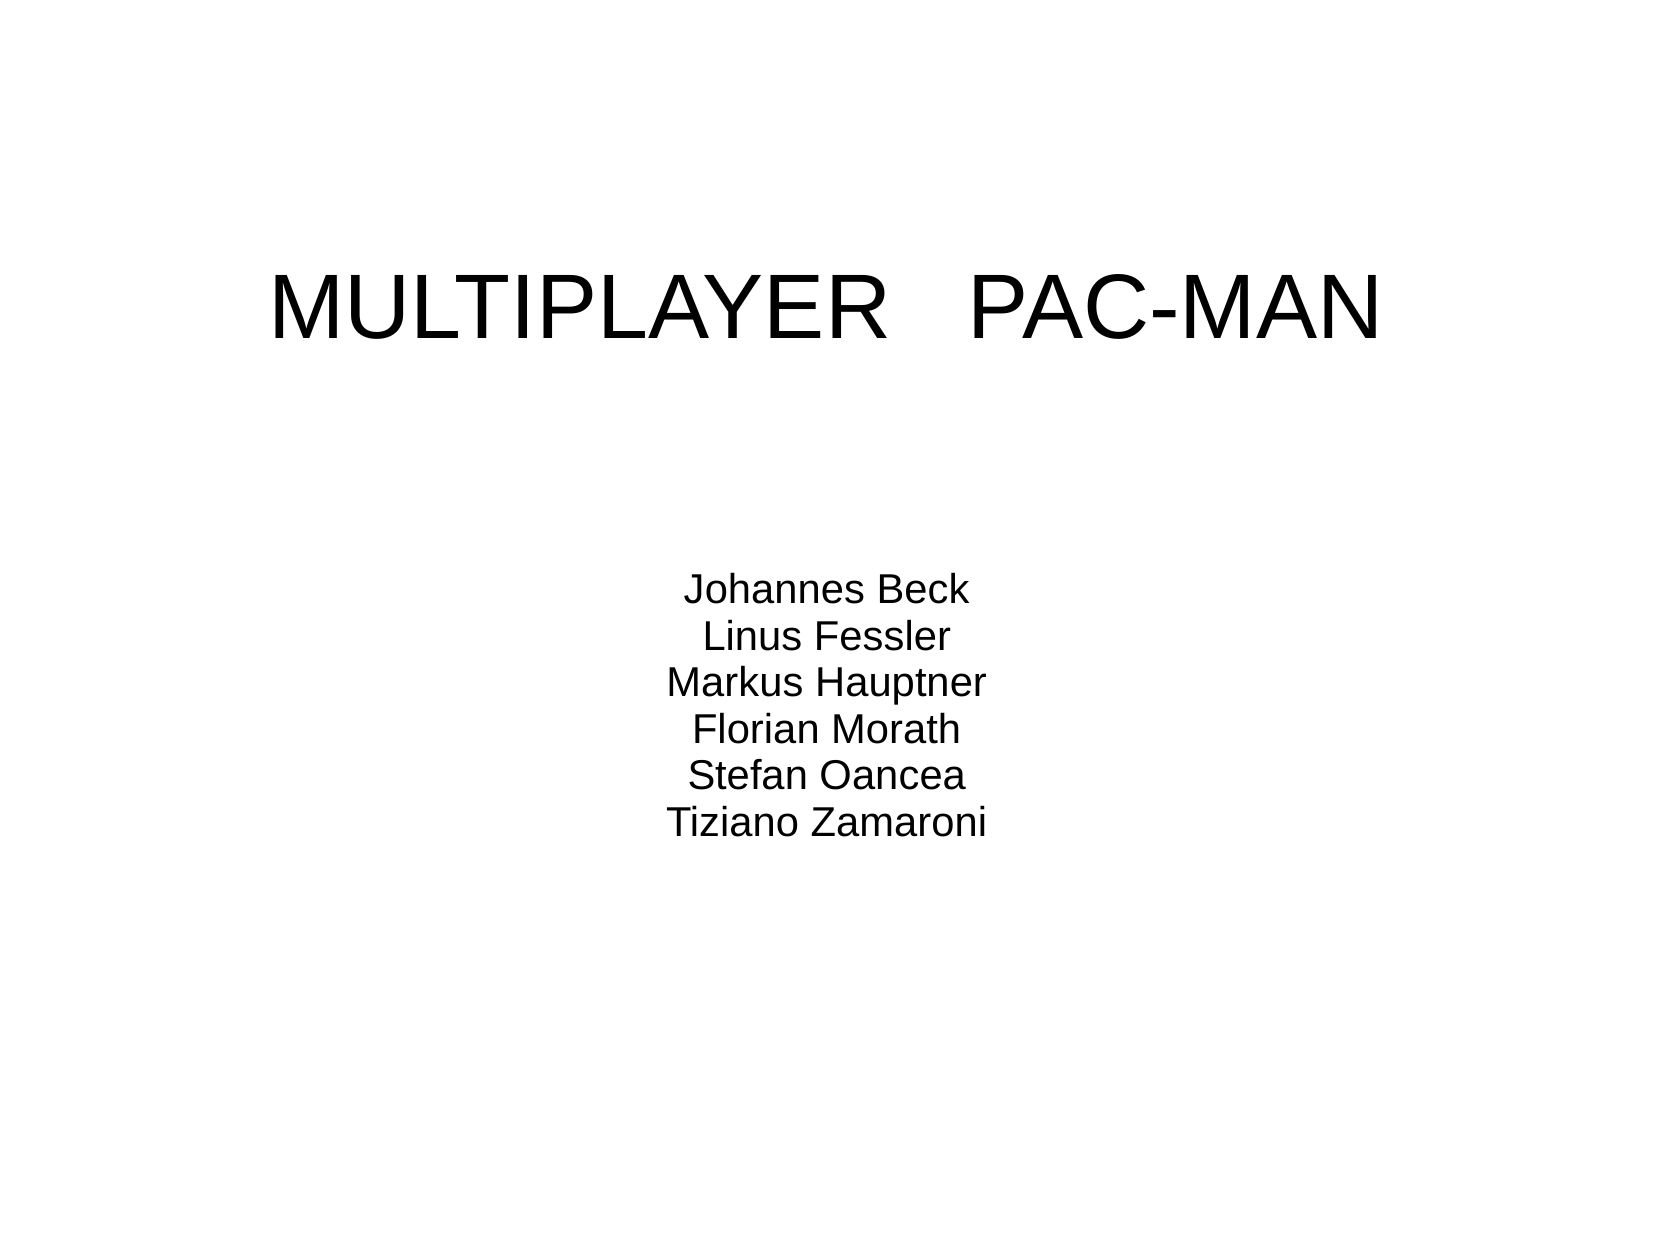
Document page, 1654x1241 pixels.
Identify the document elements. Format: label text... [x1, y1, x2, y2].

subtitle Johannes Beck Linus Fessler Markus Hauptner Florian Morath Stefan Oancea Tiziano Zamaroni [82, 290, 1571, 1010]
title MULTIPLAYER PAC-MAN [82, 0, 1571, 290]
